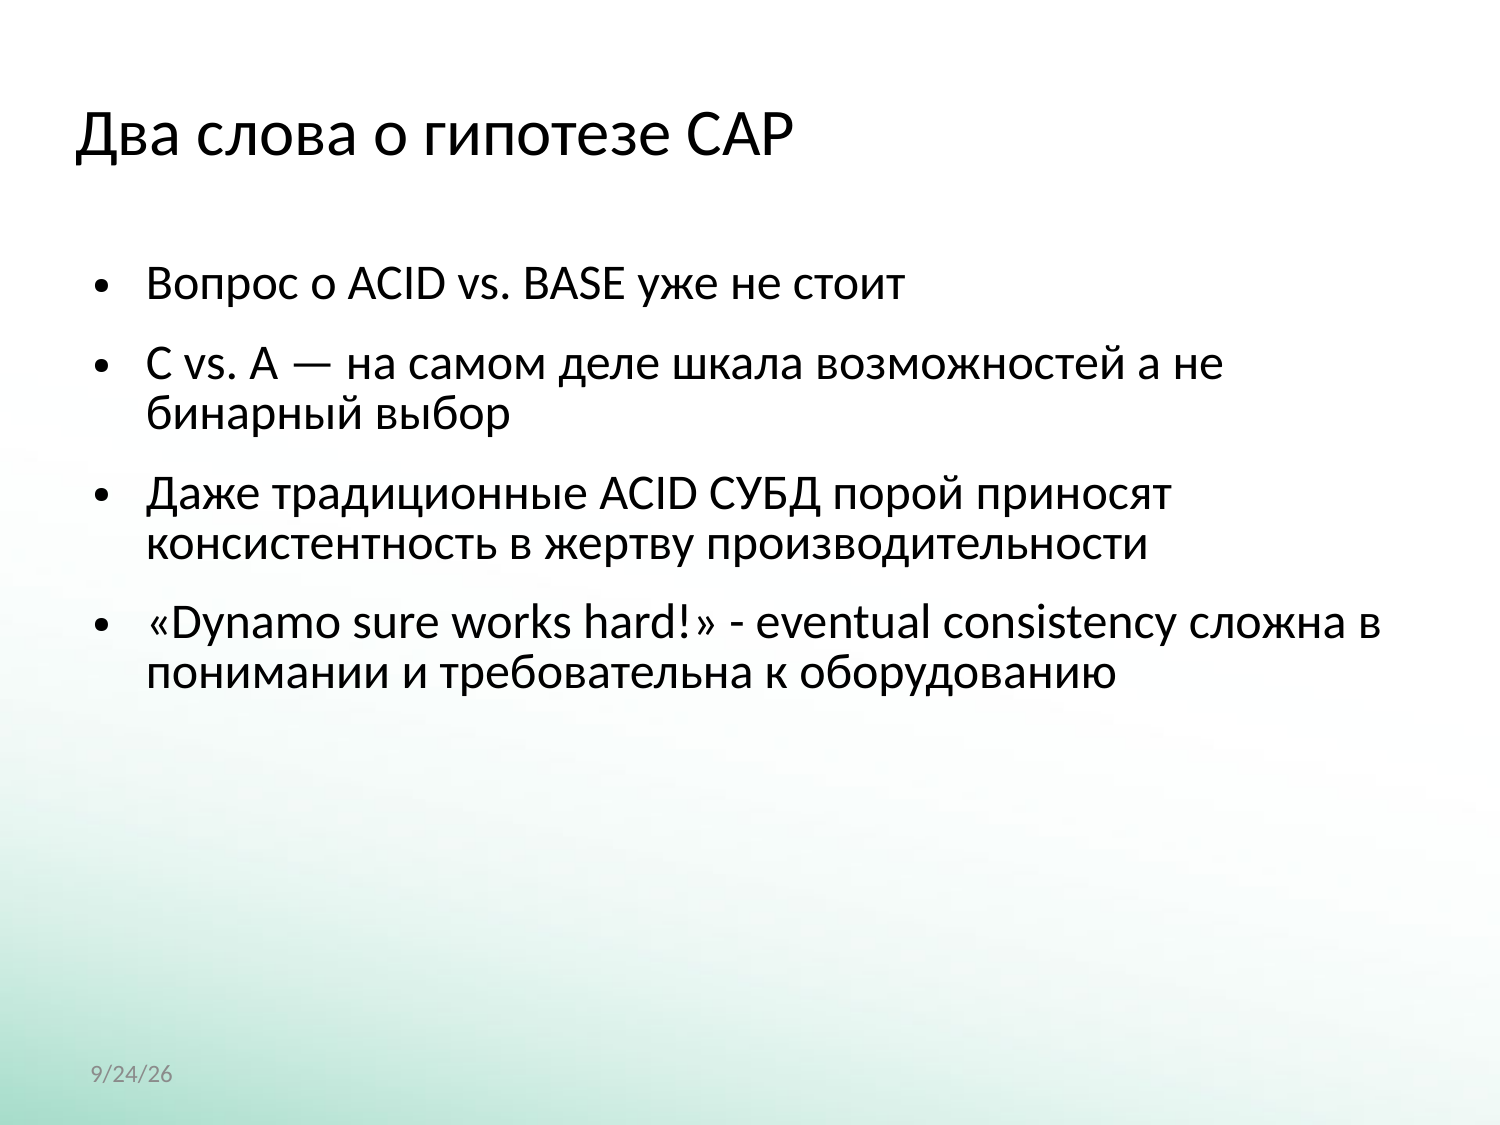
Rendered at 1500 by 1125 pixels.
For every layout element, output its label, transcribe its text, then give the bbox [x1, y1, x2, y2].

picture [0, 0, 1500, 1125]
title Два слова о гипотезе CAP [75, 45, 1425, 233]
list Вопрос о ACID vs. BASE уже не стоит C vs. A — на самом деле шкала возможностей а не бинарный выбор Даже традиционные ACID СУБД порой приносят консистентность в жертву производительности «Dynamo sure works hard!» - eventual consistency сложна в понимании и требовательна к оборудованию [75, 262, 1425, 1005]
